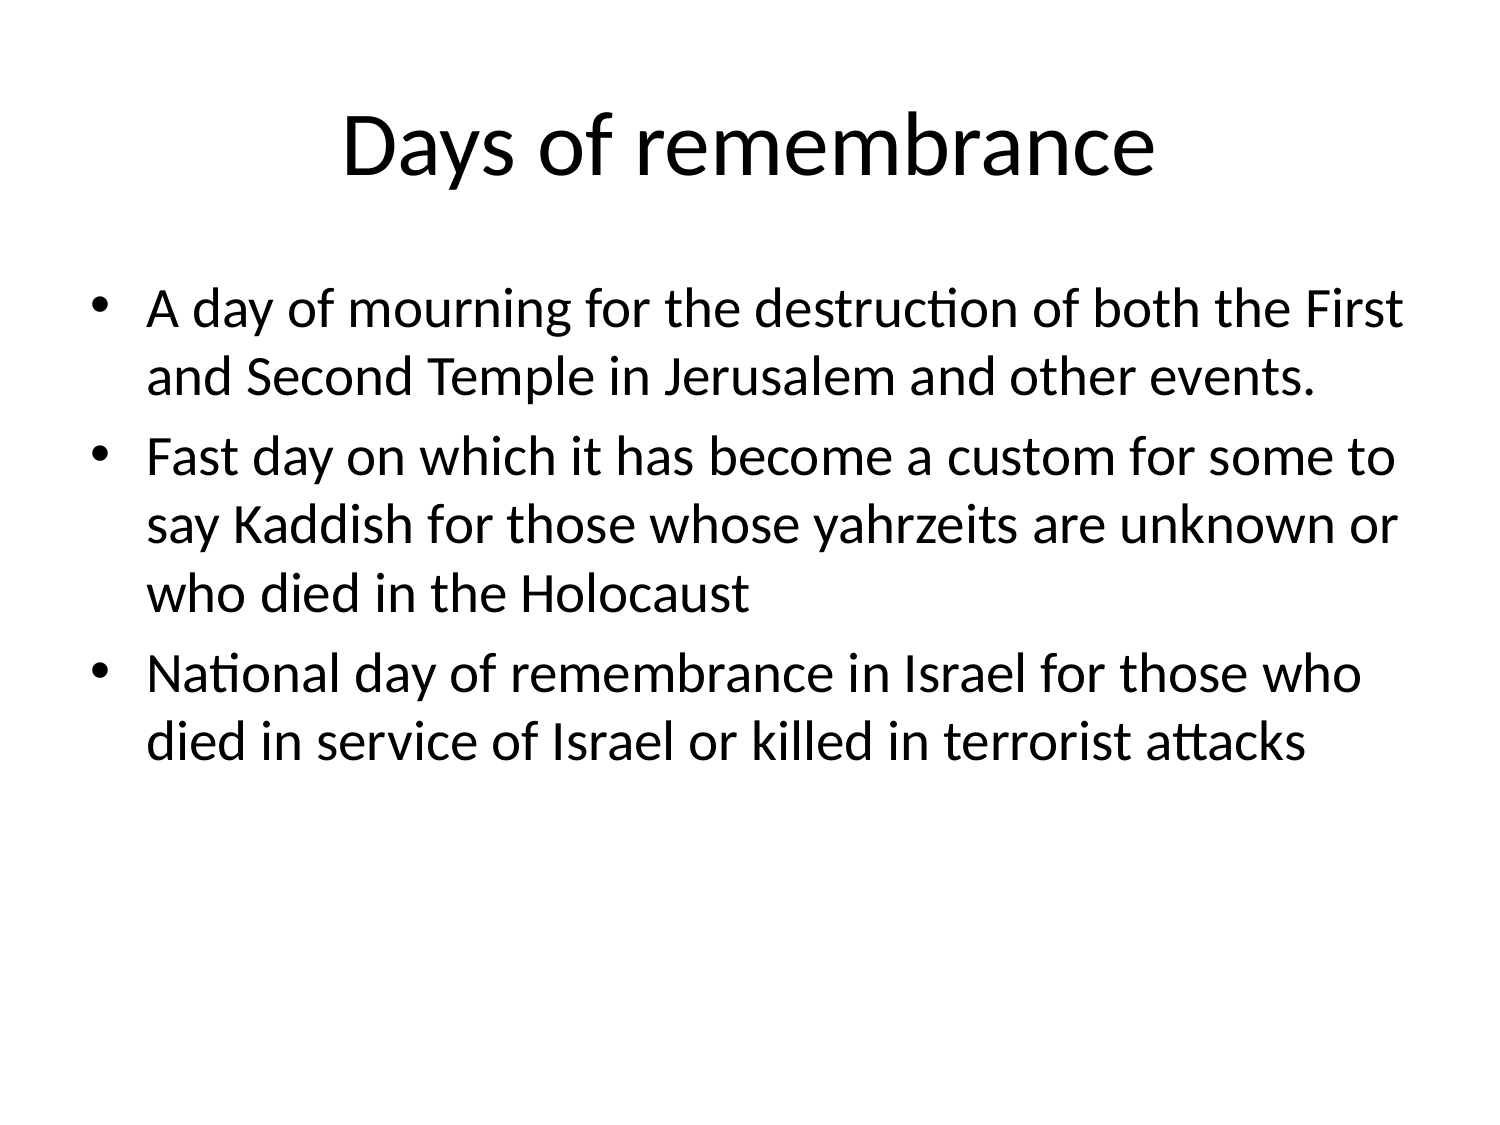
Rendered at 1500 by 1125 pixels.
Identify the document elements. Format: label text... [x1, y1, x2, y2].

list A day of mourning for the destruction of both the First and Second Temple in Jerusalem and other events. Fast day on which it has become a custom for some to say Kaddish for those whose yahrzeits are unknown or who died in the Holocaust National day of remembrance in Israel for those who died in service of Israel or killed in terrorist attacks [75, 262, 1425, 1005]
title Days of remembrance [75, 45, 1425, 233]
